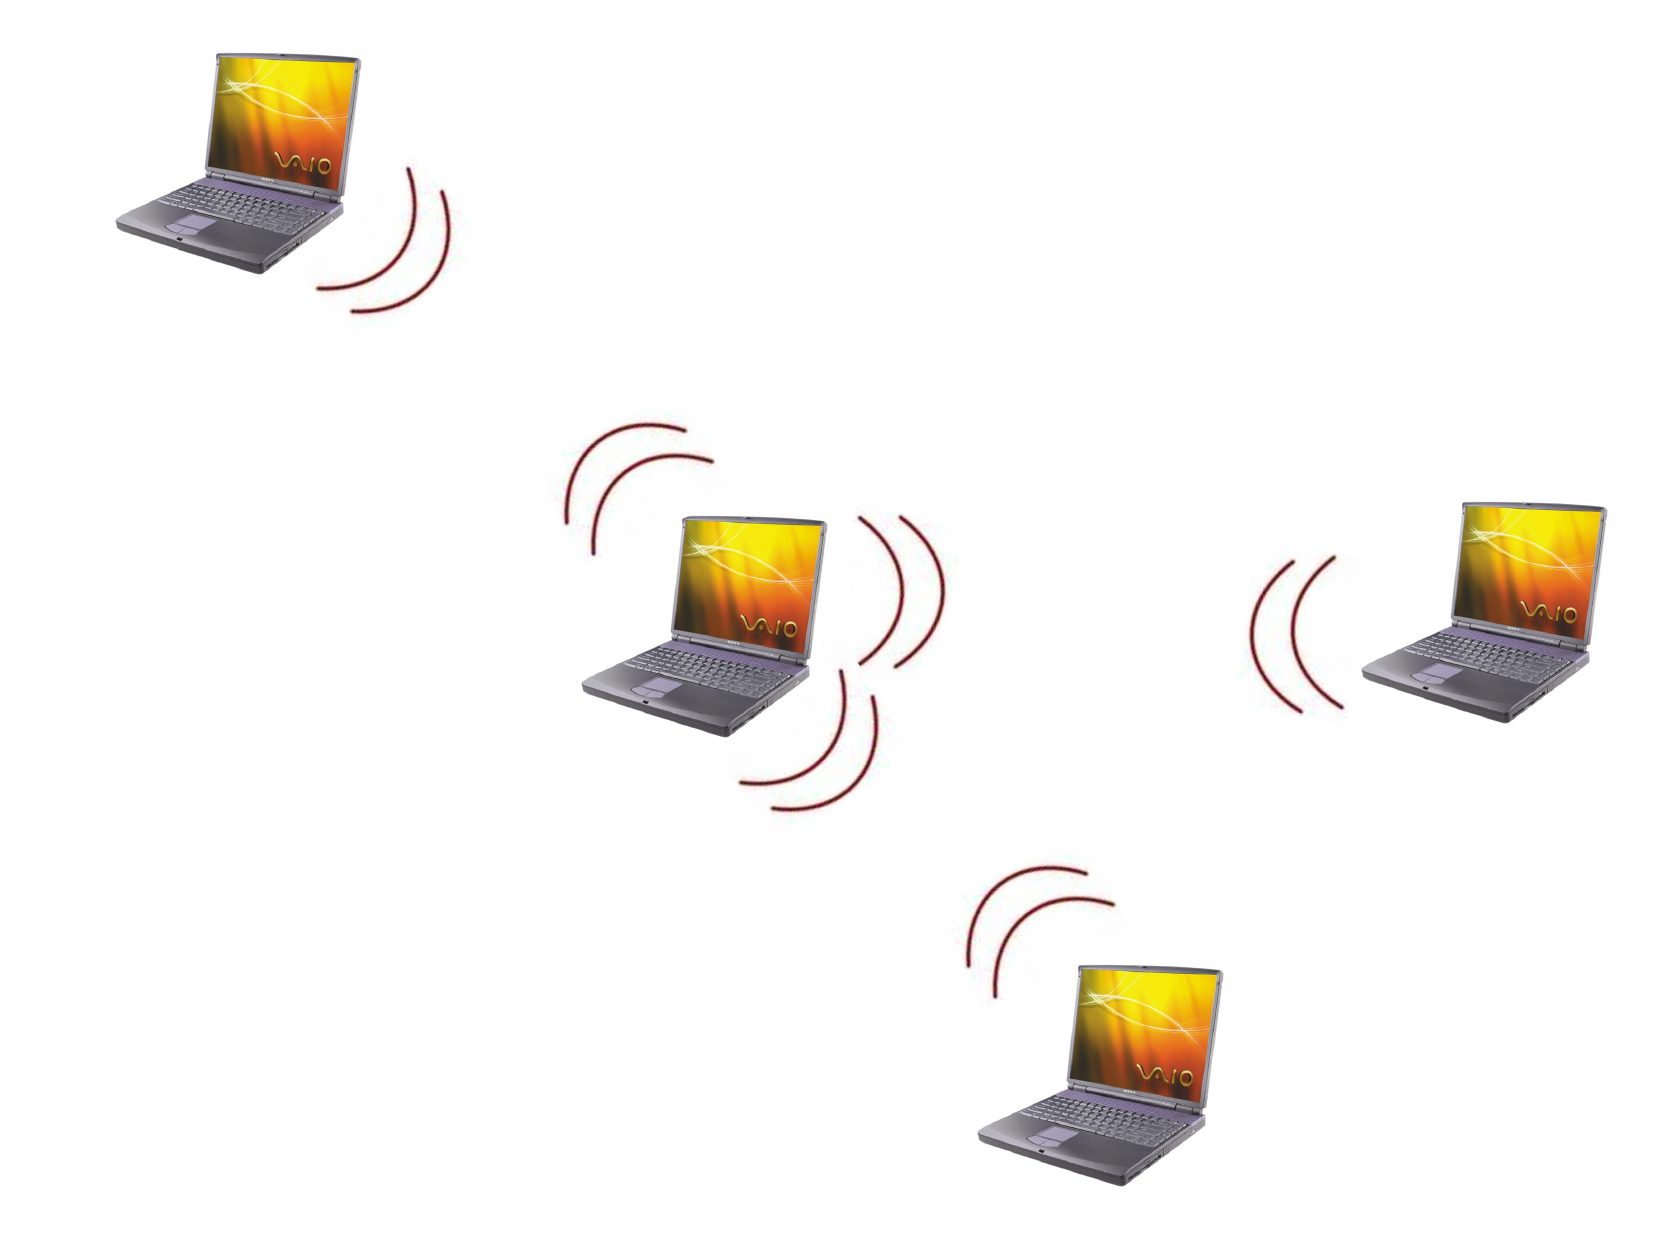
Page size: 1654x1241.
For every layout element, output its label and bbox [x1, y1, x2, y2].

picture [931, 832, 1232, 1190]
picture [529, 389, 972, 849]
picture [1228, 499, 1616, 727]
picture [106, 50, 494, 352]
